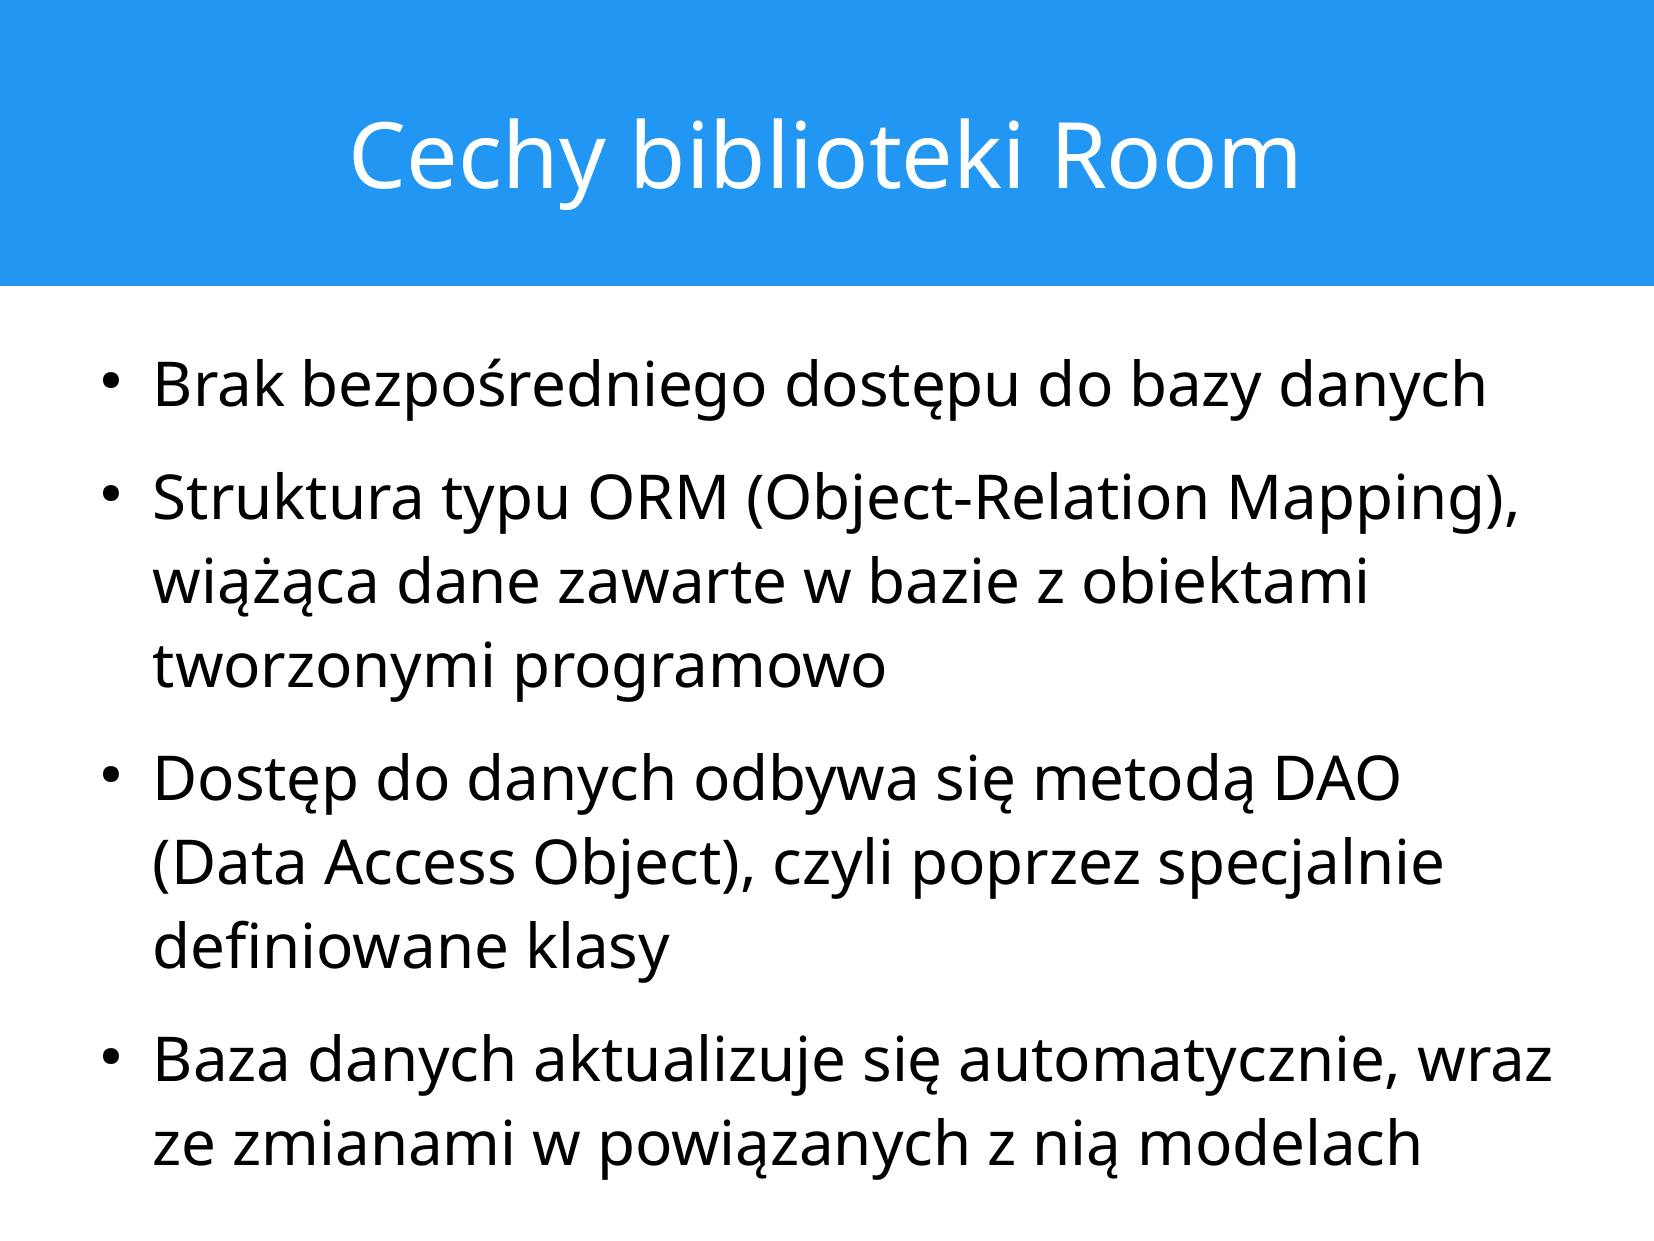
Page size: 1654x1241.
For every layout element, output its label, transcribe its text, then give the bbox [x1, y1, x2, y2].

list Brak bezpośredniego dostępu do bazy danych Struktura typu ORM (Object-Relation Mapping), wiążąca dane zawarte w bazie z obiektami tworzonymi programowo Dostęp do danych odbywa się metodą DAO (Data Access Object), czyli poprzez specjalnie definiowane klasy Baza danych aktualizuje się automatycznie, wraz ze zmianami w powiązanych z nią modelach [82, 295, 1571, 1229]
title Cechy biblioteki Room [82, 49, 1571, 257]
